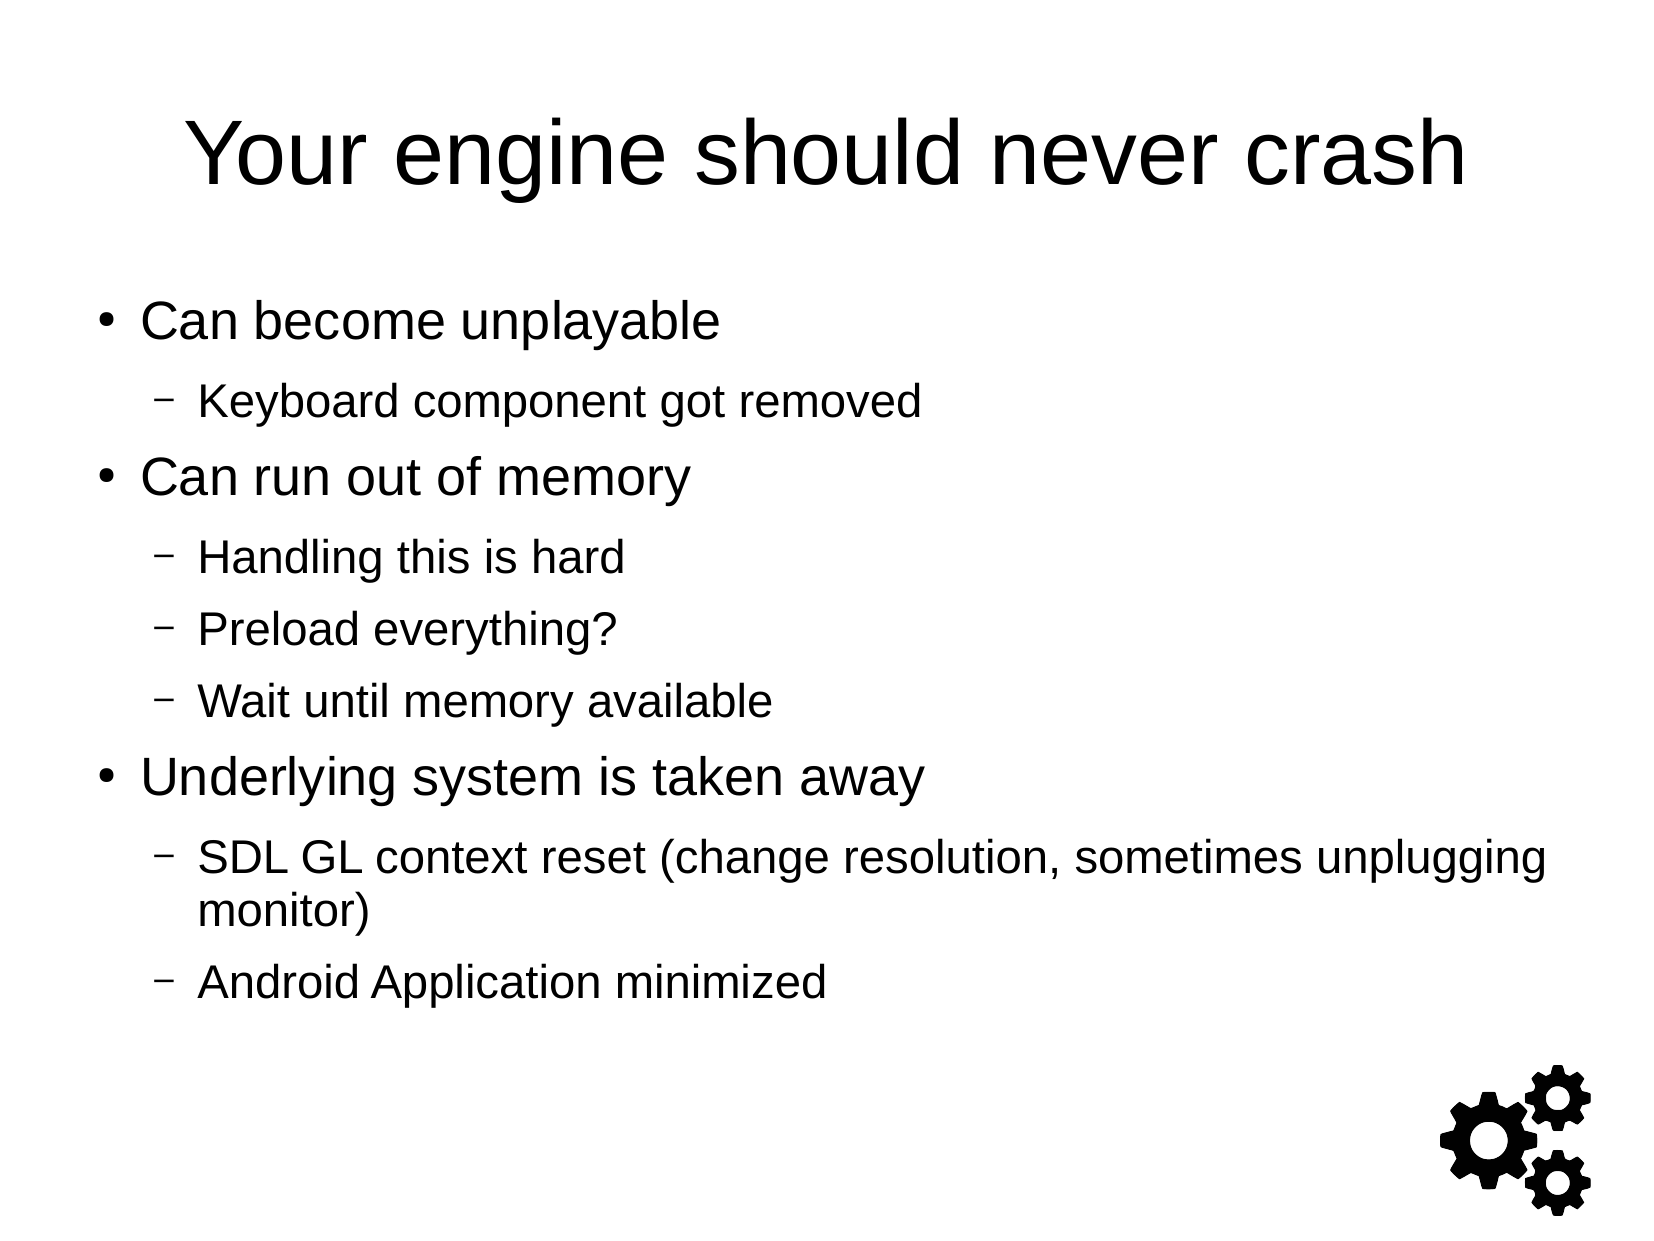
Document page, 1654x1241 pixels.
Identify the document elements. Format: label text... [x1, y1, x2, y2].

list Can become unplayable Keyboard component got removed Can run out of memory Handling this is hard Preload everything? Wait until memory available Underlying system is taken away SDL GL context reset (change resolution, sometimes unplugging monitor) Android Application minimized [82, 290, 1571, 1010]
picture [1440, 1065, 1591, 1216]
title Your engine should never crash [82, 49, 1571, 257]
